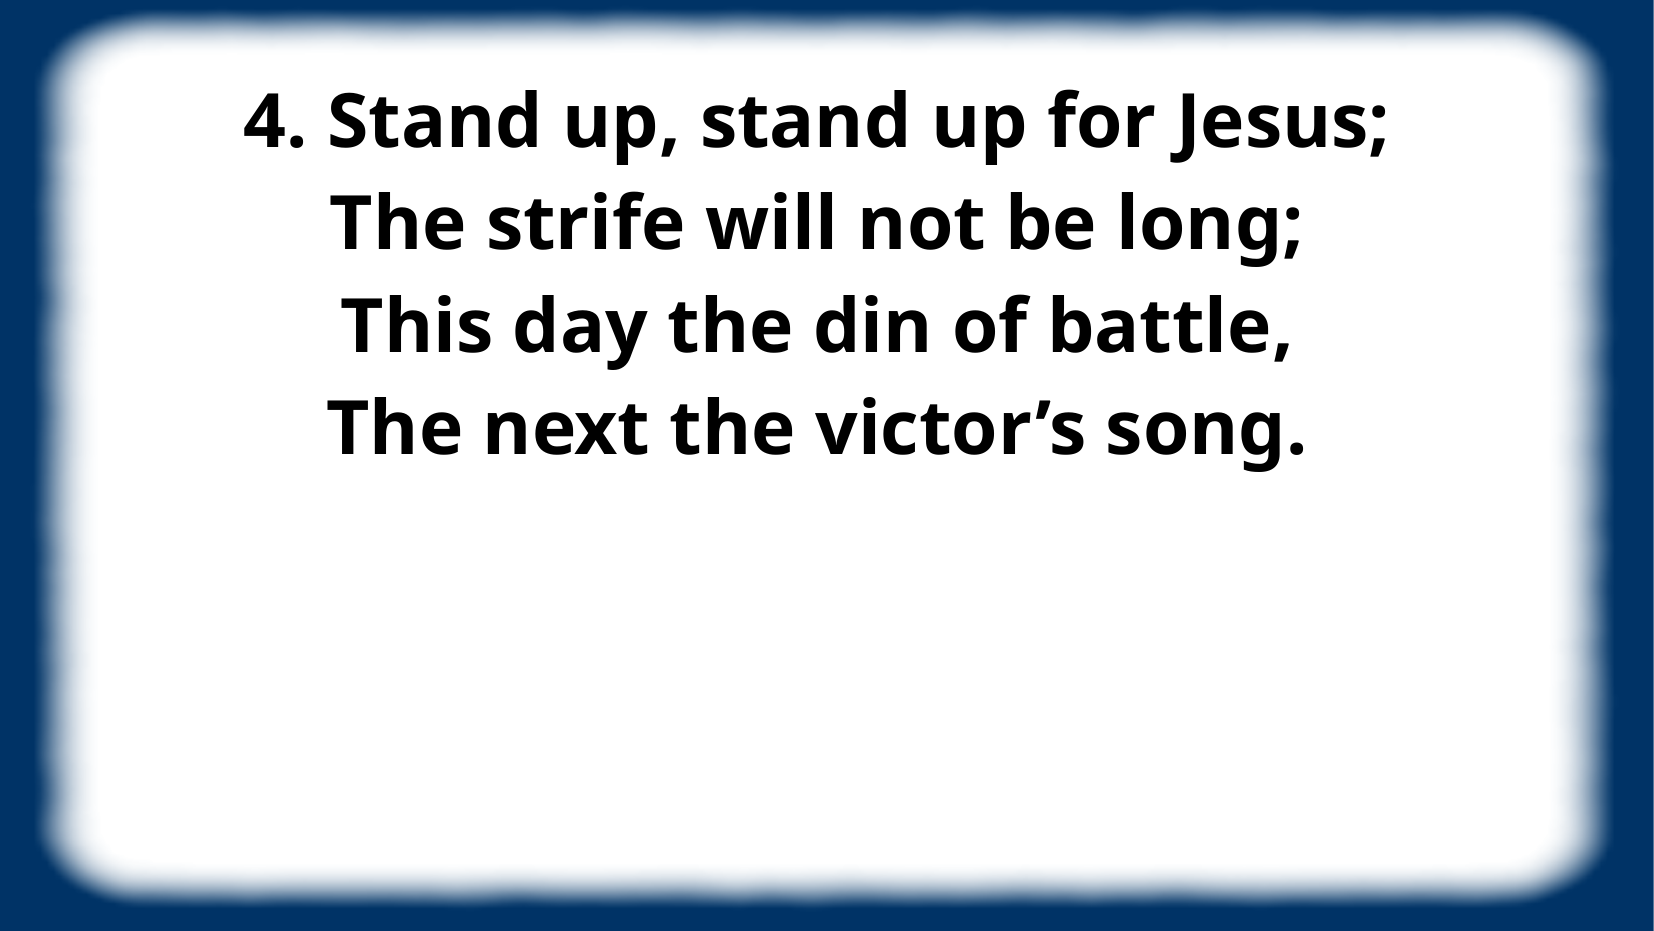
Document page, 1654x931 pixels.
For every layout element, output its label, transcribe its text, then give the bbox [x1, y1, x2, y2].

picture [0, 0, 1654, 931]
text_box 4. Stand up, stand up for Jesus; The strife will not be long; This day the din of battle, The next the victor’s song. [135, 60, 1501, 475]
